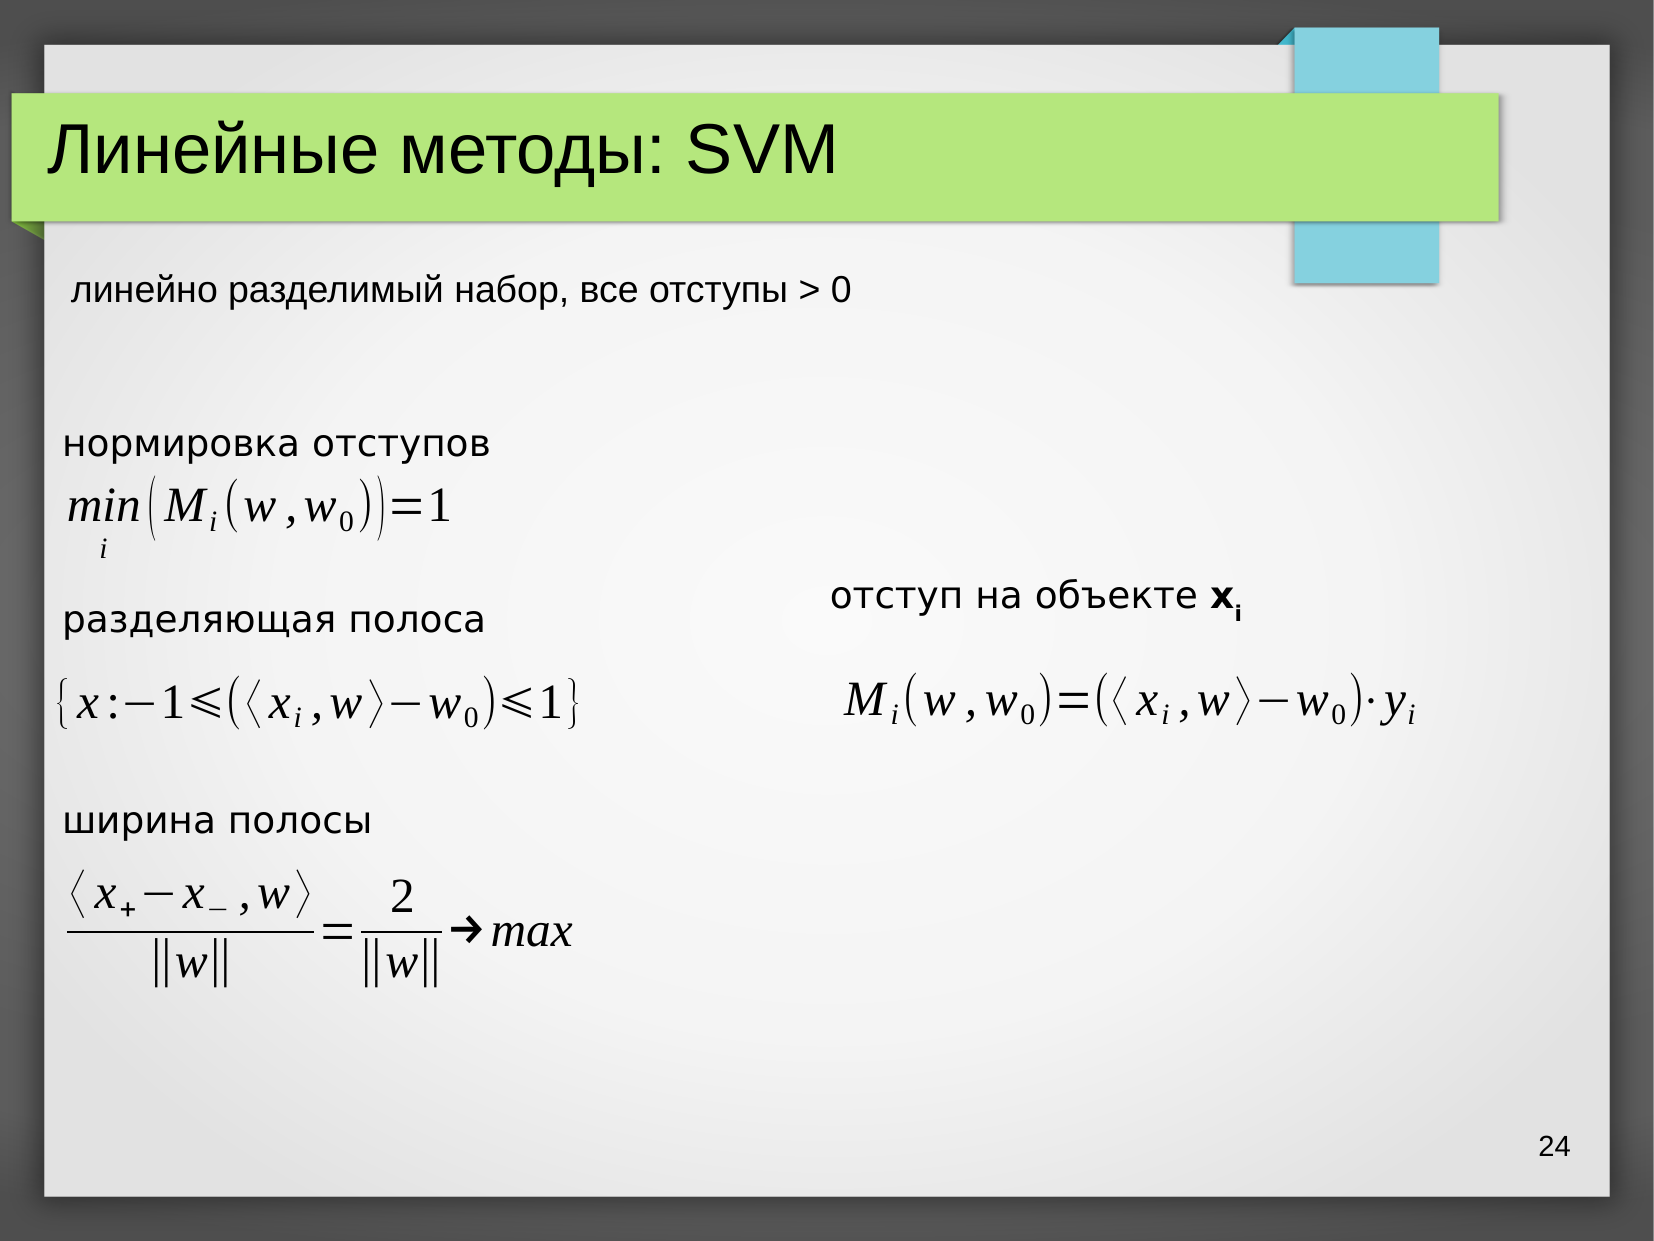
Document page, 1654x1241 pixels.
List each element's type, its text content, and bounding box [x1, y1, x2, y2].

text_box отступ на объекте xi [814, 566, 1272, 641]
text_box нормировка отступов [47, 414, 638, 473]
title Линейные методы: SVM [47, 109, 1501, 189]
chart [834, 670, 1423, 735]
chart [49, 673, 591, 738]
chart [59, 473, 459, 567]
chart [59, 867, 583, 993]
text_box разделяющая полоса [47, 590, 638, 649]
picture [0, 0, 1654, 1241]
text_box линейно разделимый набор, все отступы > 0 [70, 212, 981, 367]
text_box ширина полосы [47, 791, 638, 850]
